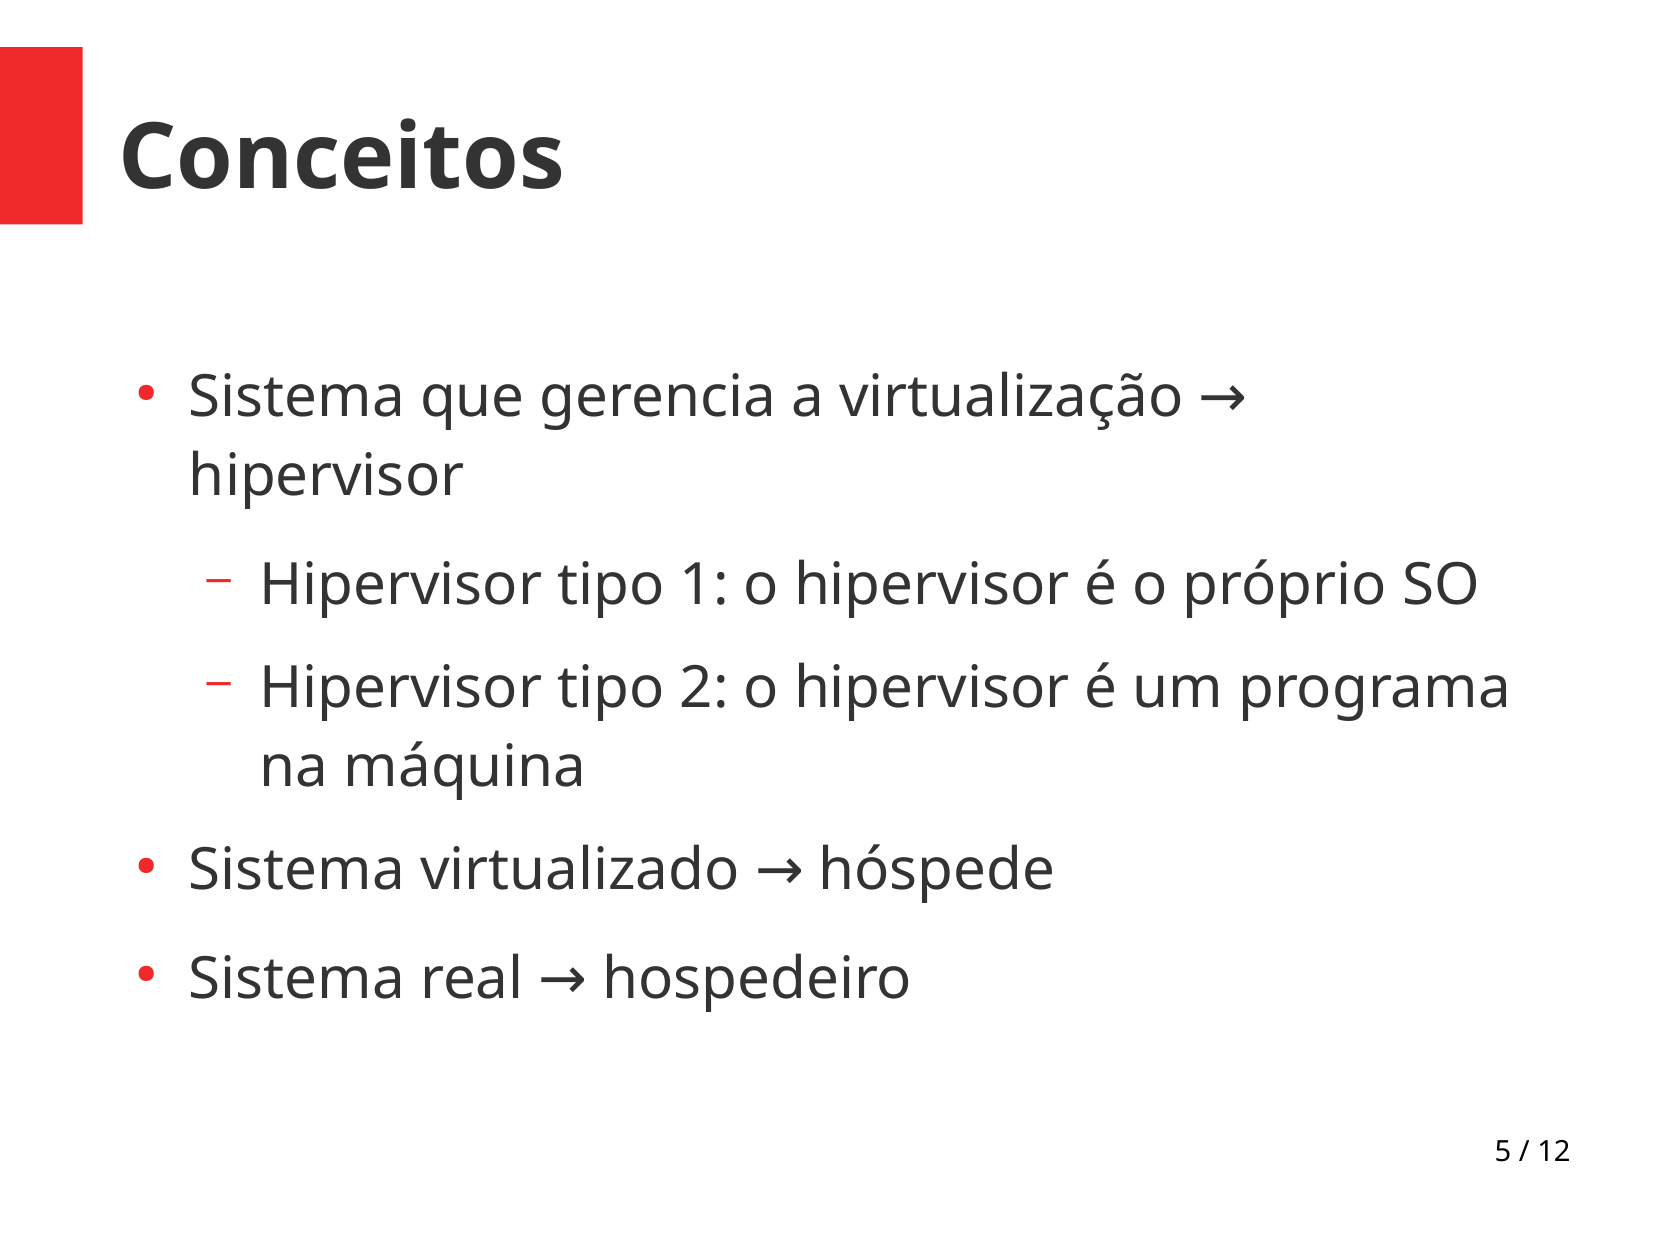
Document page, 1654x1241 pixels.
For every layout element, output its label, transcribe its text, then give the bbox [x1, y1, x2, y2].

list Sistema que gerencia a virtualização → hipervisor Hipervisor tipo 1: o hipervisor é o próprio SO Hipervisor tipo 2: o hipervisor é um programa na máquina Sistema virtualizado → hóspede Sistema real → hospedeiro [118, 354, 1536, 1074]
title Conceitos [118, 49, 1571, 257]
